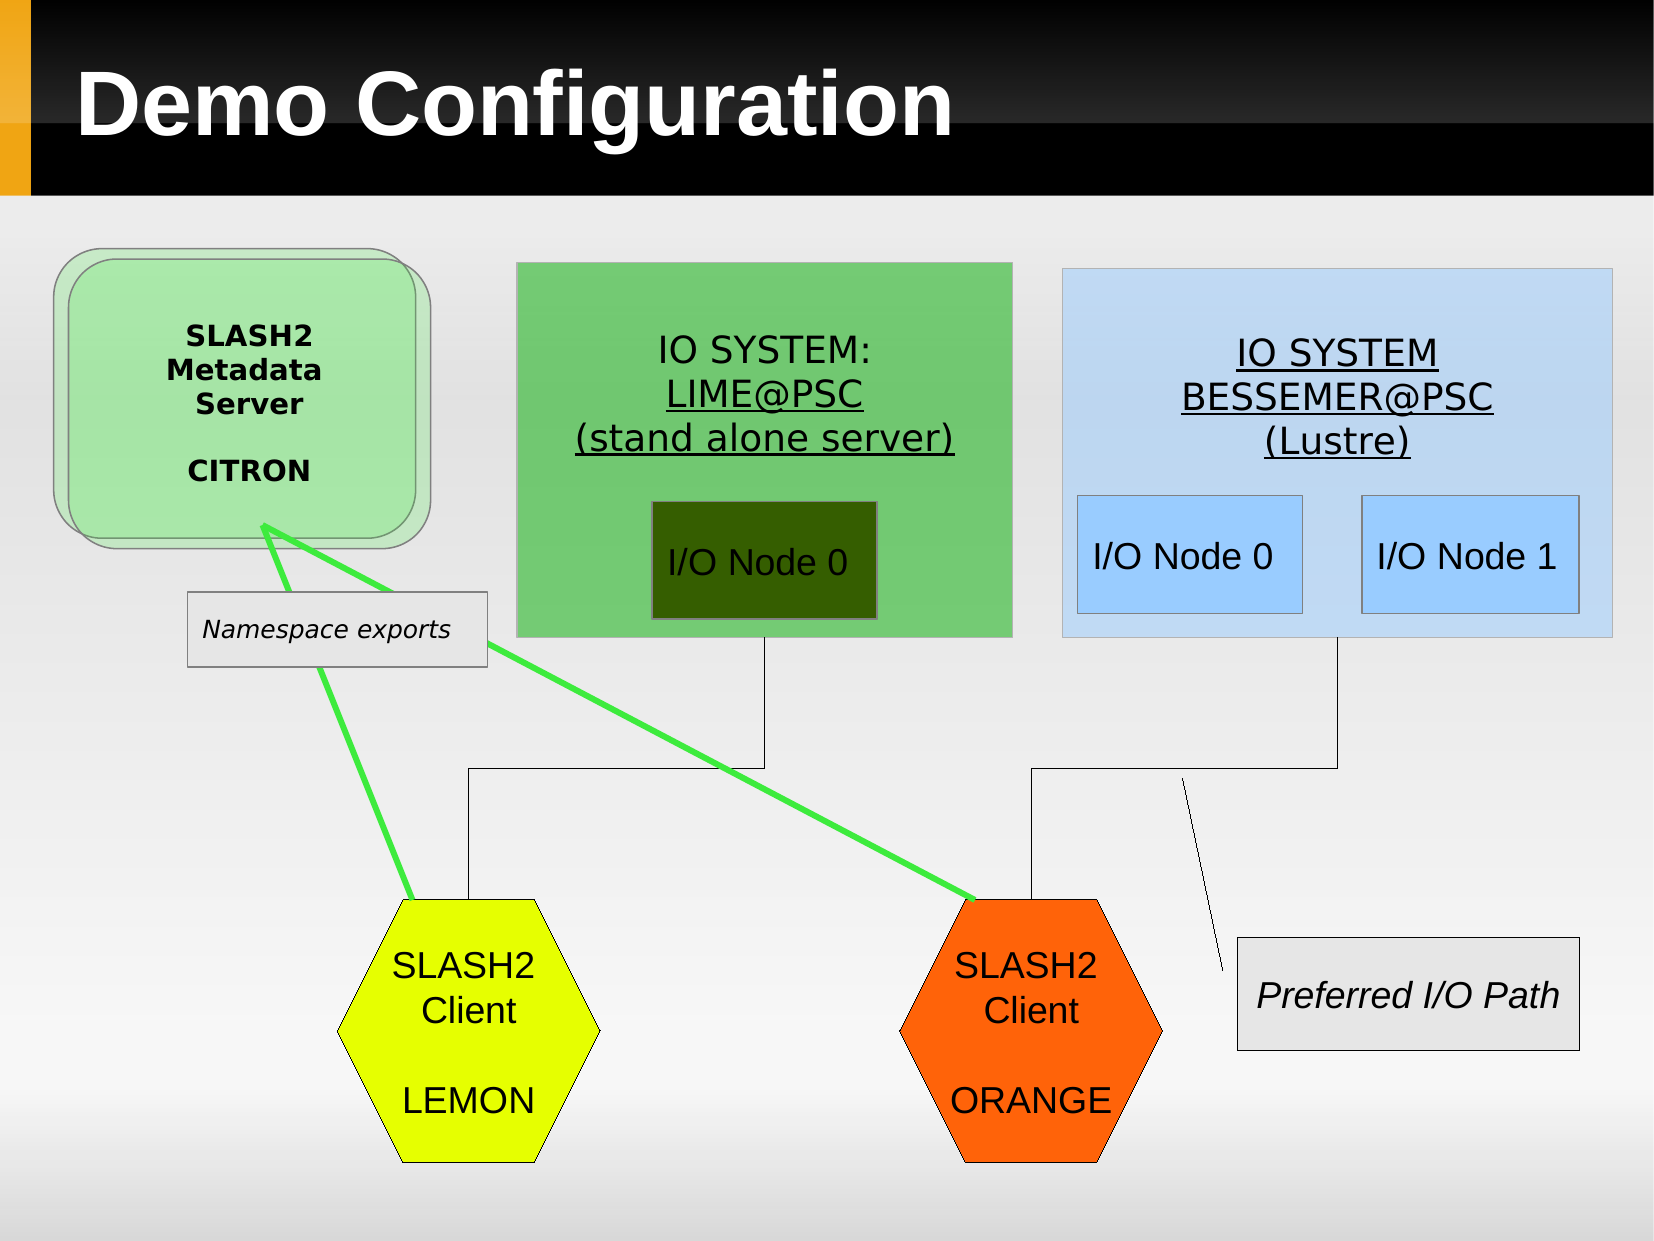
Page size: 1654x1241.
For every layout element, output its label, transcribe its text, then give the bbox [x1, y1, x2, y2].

text_box I/O Node 0 [1077, 495, 1303, 614]
text_box [53, 248, 401, 534]
text_box IO SYSTEM: LIME@PSC (stand alone server) [517, 262, 1013, 638]
text_box Namespace exports [187, 592, 488, 668]
text_box Preferred I/O Path [1238, 937, 1579, 1050]
text_box SLASH2 Metadata Server CITRON [68, 259, 431, 549]
title Demo Configuration [75, 0, 1564, 208]
text_box IO SYSTEM BESSEMER@PSC (Lustre) [1062, 268, 1613, 638]
text_box SLASH2 Client ORANGE [899, 899, 1163, 1163]
text_box I/O Node 1 [1361, 495, 1579, 614]
text_box SLASH2 Client LEMON [337, 899, 601, 1163]
picture [0, 0, 1654, 1241]
text_box I/O Node 0 [652, 501, 878, 620]
